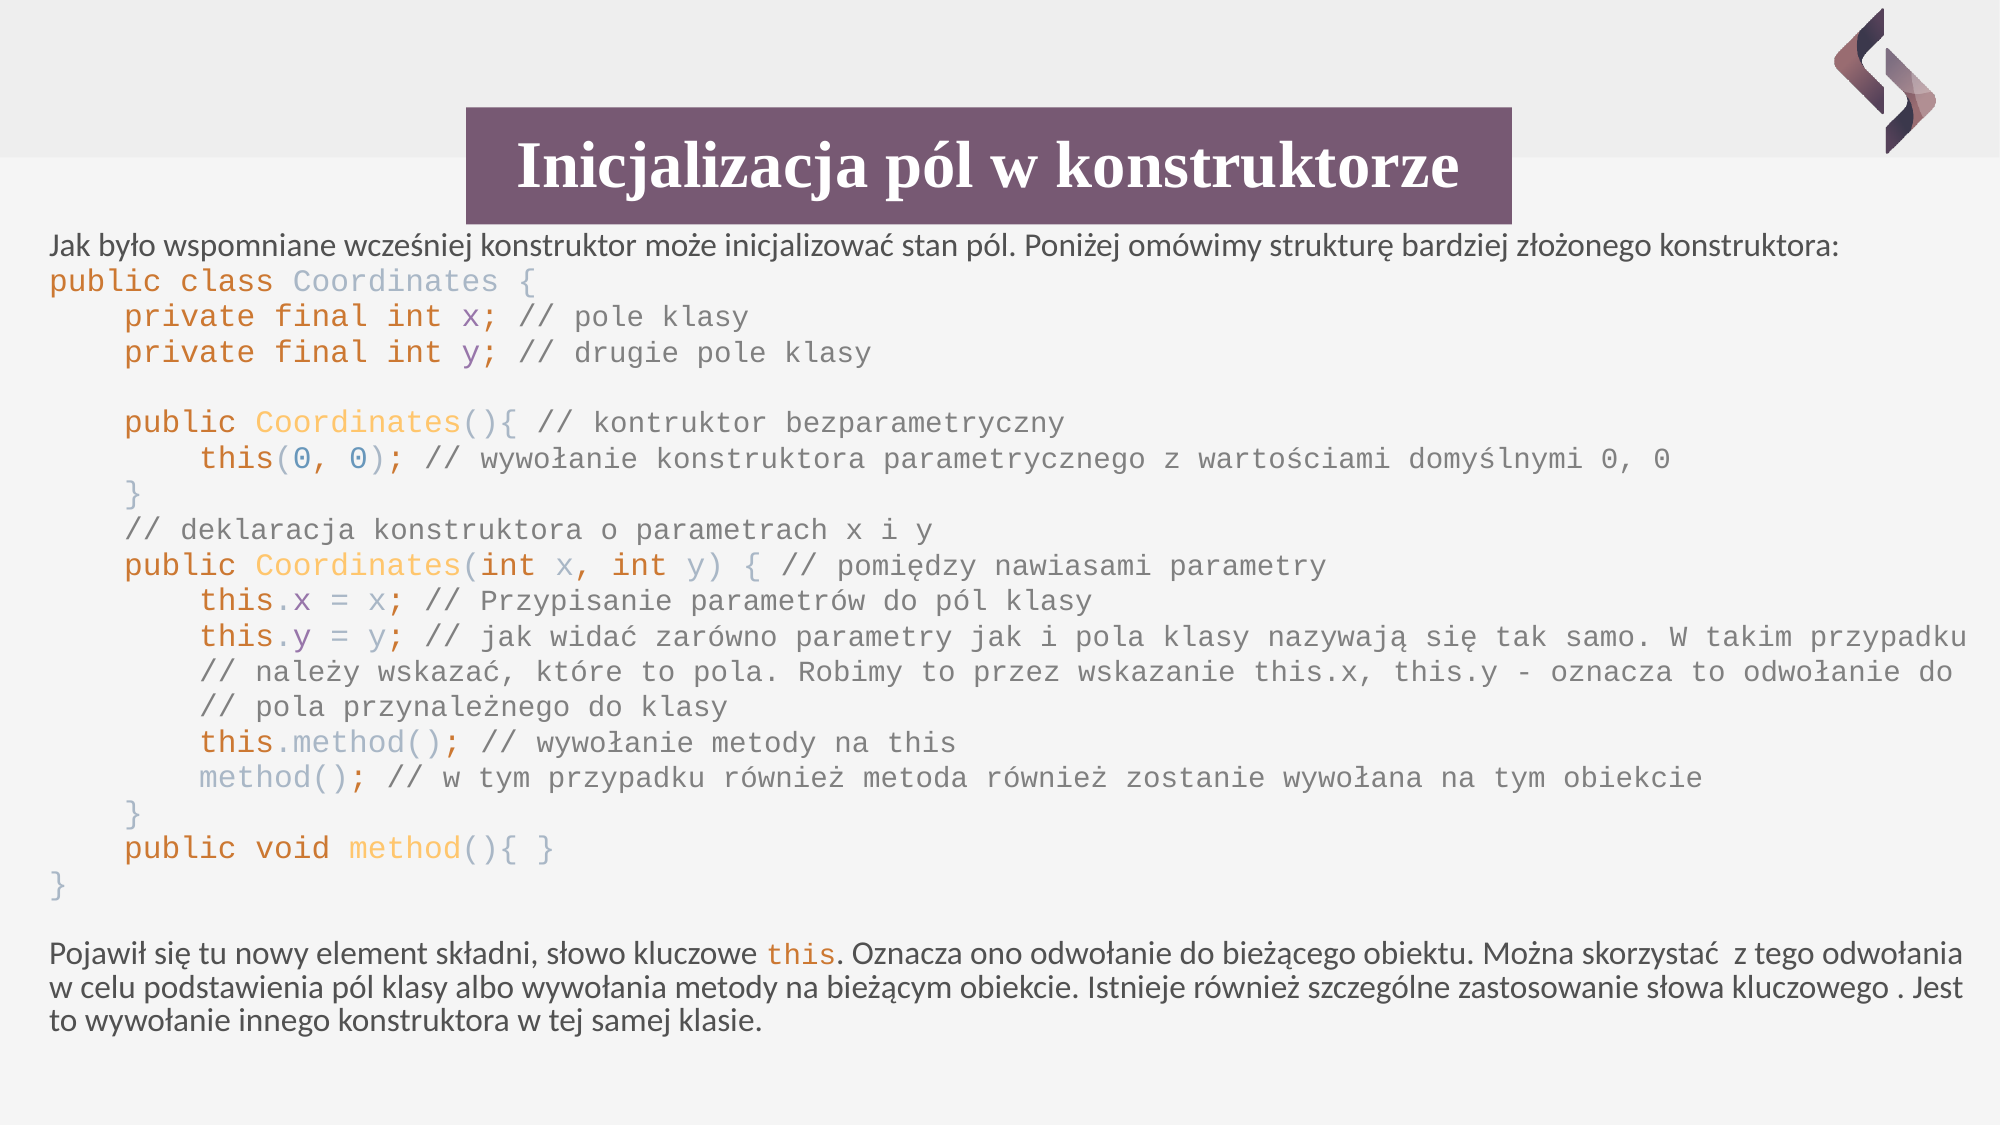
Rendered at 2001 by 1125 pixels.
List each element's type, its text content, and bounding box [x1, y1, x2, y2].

picture [1787, 0, 2001, 166]
text_box Jak było wspomniane wcześniej konstruktor może inicjalizować stan pól. Poniżej omówimy strukturę bardziej złożonego konstruktora: public class Coordinates { private final int x; // pole klasy private final int y; // drugie pole klasy public Coordinates(){ // kontruktor bezparametryczny this(0, 0); // wywołanie konstruktora parametrycznego z wartościami domyślnymi 0, 0 } // deklaracja konstruktora o parametrach x i y public Coordinates(int x, int y) { // pomiędzy nawiasami parametry this.x = x; // Przypisanie parametrów do pól klasy this.y = y; // jak widać zarówno parametry jak i pola klasy nazywają się tak samo. W takim przypadku // należy wskazać, które to pola. Robimy to przez wskazanie this.x, this.y - oznacza to odwołanie do // pola przynależnego do klasy this.method(); // wywołanie metody na this method(); // w tym przypadku również metoda również zostanie wywołana na tym obiekcie } public void method(){ } } Pojawił się tu nowy element składni, słowo kluczowe this. Oznacza ono odwołanie do bieżącego obiektu. Można skorzystać z tego odwołania w celu podstawienia pól klasy albo wywołania metody na bieżącym obiekcie. Istnieje również szczególne zastosowanie słowa kluczowego . Jest to wywołanie innego konstruktora w tej samej klasie. [34, 224, 1985, 1093]
text_box Inicjalizacja pól w konstruktorze [466, 107, 1512, 224]
